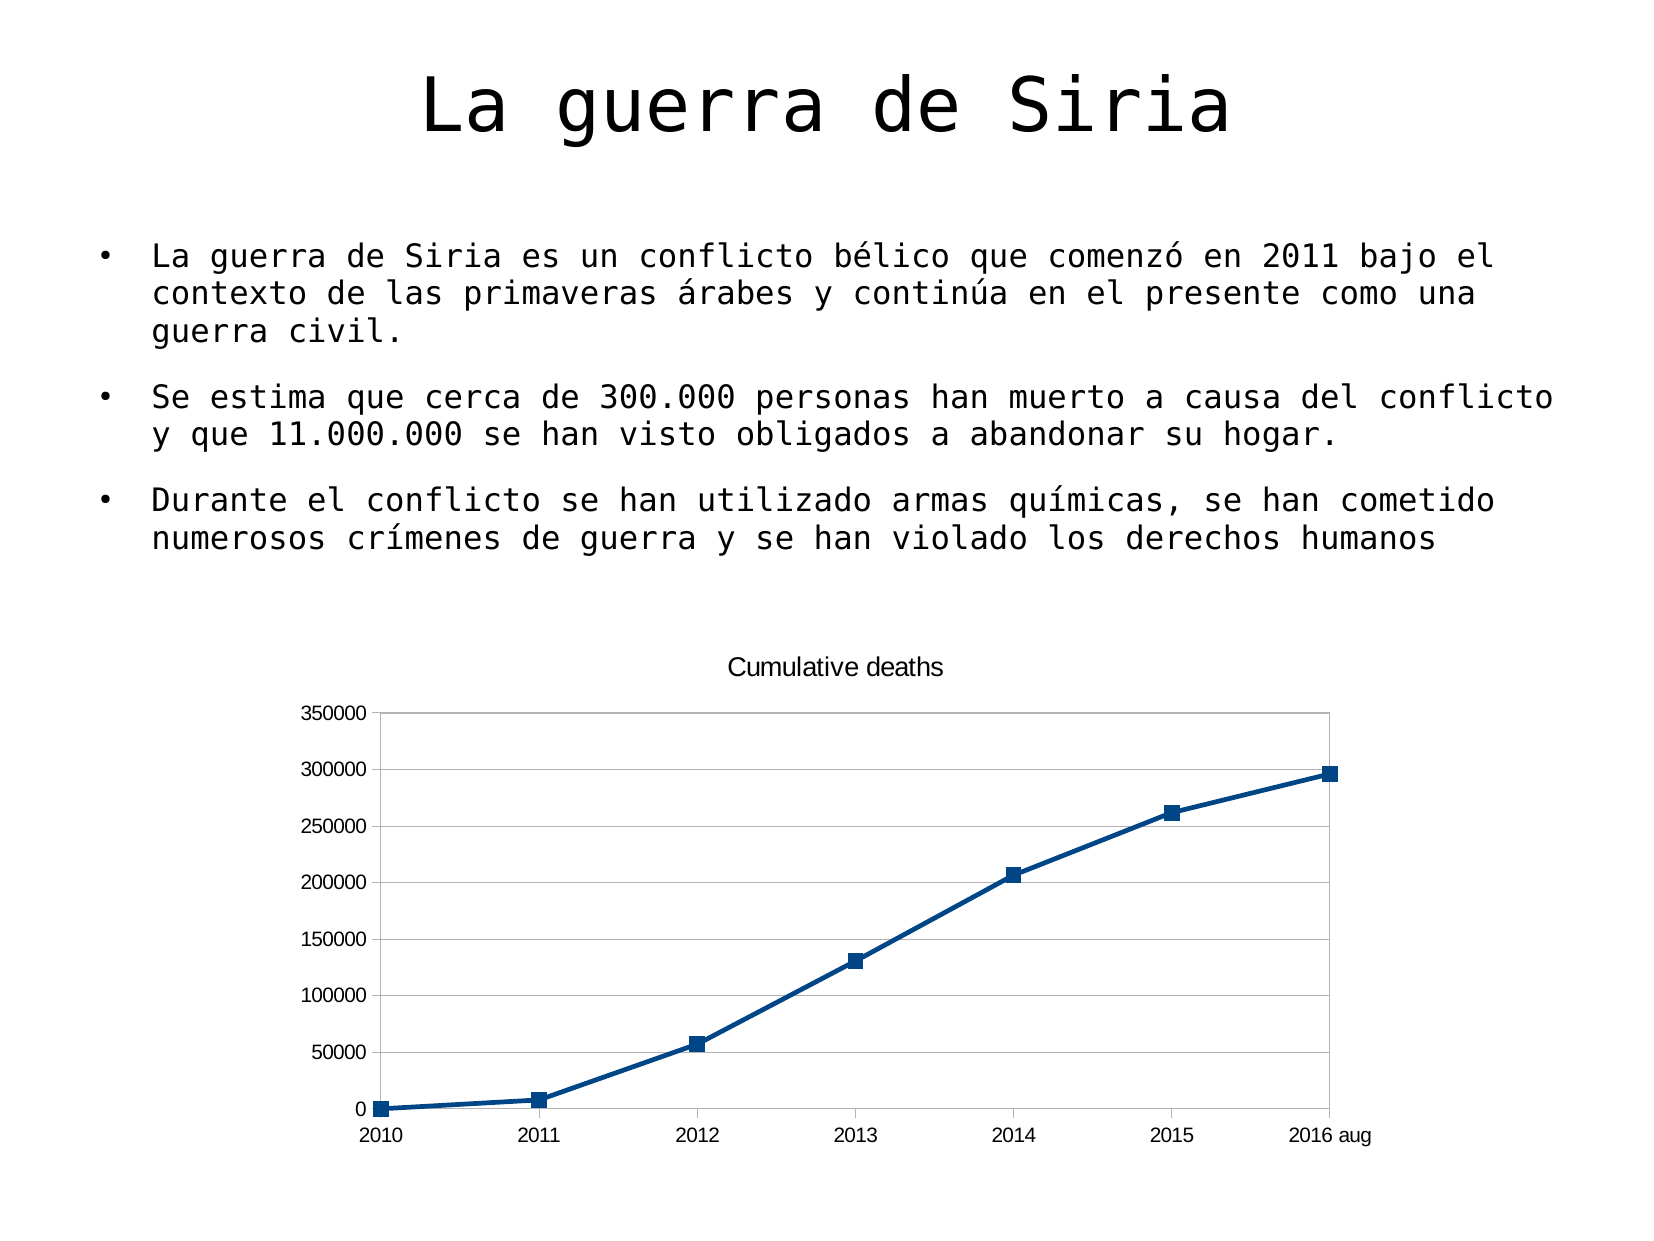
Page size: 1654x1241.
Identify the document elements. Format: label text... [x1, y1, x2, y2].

chart [278, 625, 1394, 1158]
list La guerra de Siria es un conflicto bélico que comenzó en 2011 bajo el contexto de las primaveras árabes y continúa en el presente como una guerra civil. Se estima que cerca de 300.000 personas han muerto a causa del conflicto y que 11.000.000 se han visto obligados a abandonar su hogar. Durante el conflicto se han utilizado armas químicas, se han cometido numerosos crímenes de guerra y se han violado los derechos humanos [82, 237, 1571, 585]
title La guerra de Siria [82, 2, 1571, 210]
